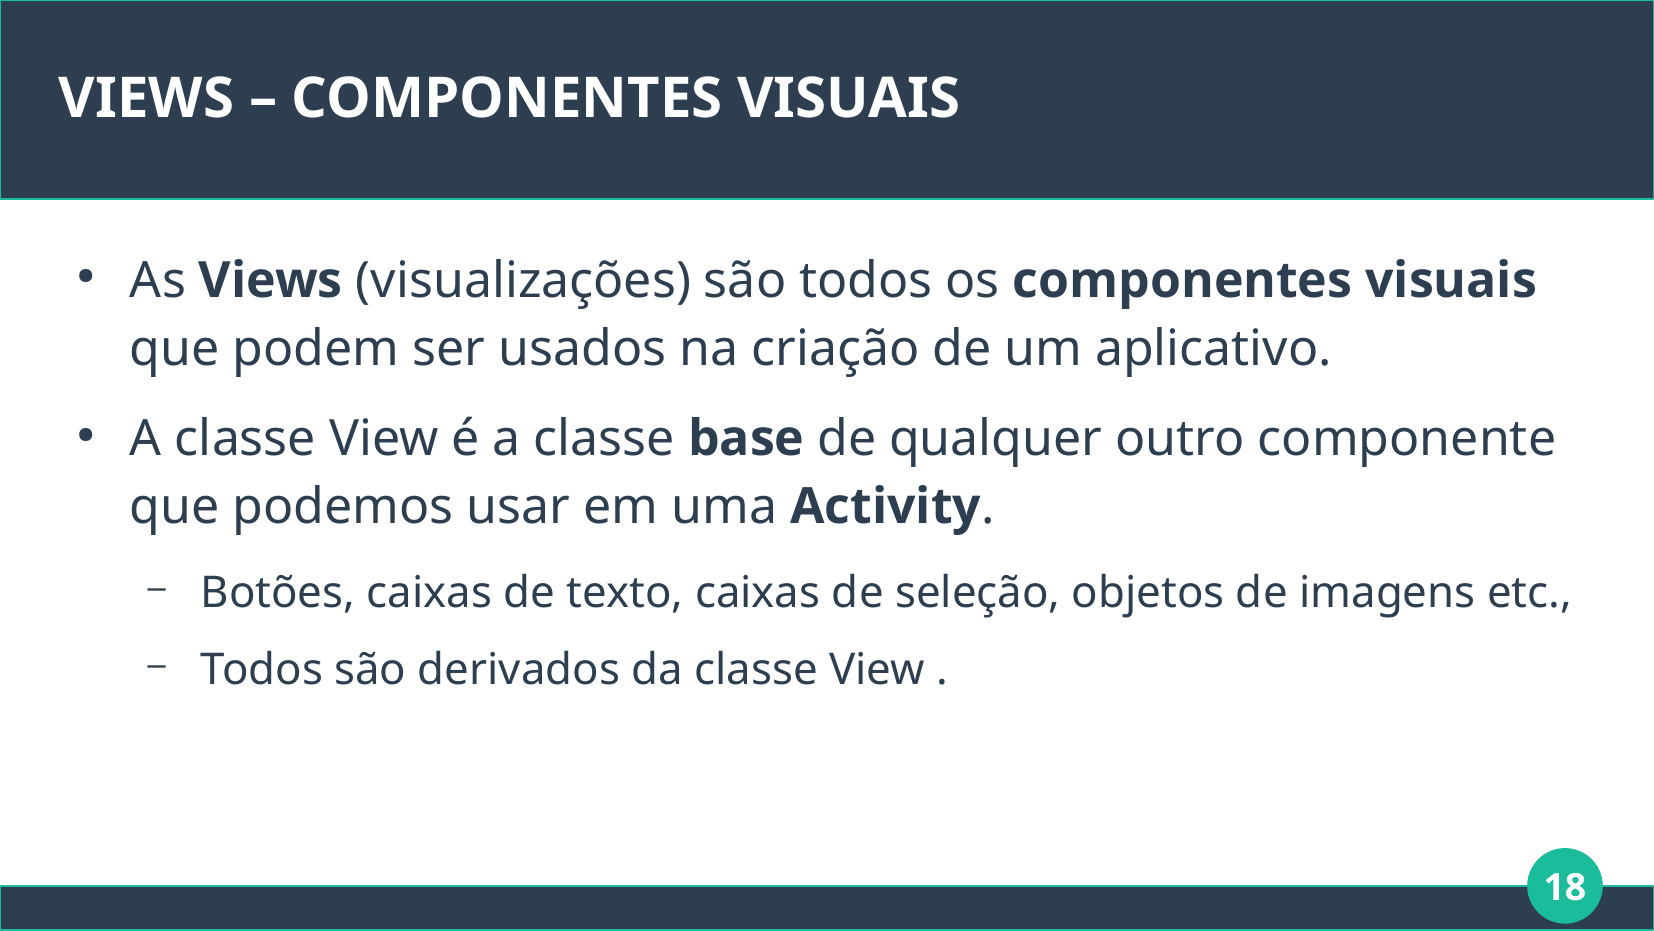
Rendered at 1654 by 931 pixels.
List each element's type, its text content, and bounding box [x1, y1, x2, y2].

title VIEWS – COMPONENTES VISUAIS [59, 37, 1595, 155]
list As Views (visualizações) são todos os componentes visuais que podem ser usados na criação de um aplicativo. A classe View é a classe base de qualquer outro componente que podemos usar em uma Activity. Botões, caixas de texto, caixas de seleção, objetos de imagens etc., Todos são derivados da classe View . [59, 243, 1595, 864]
